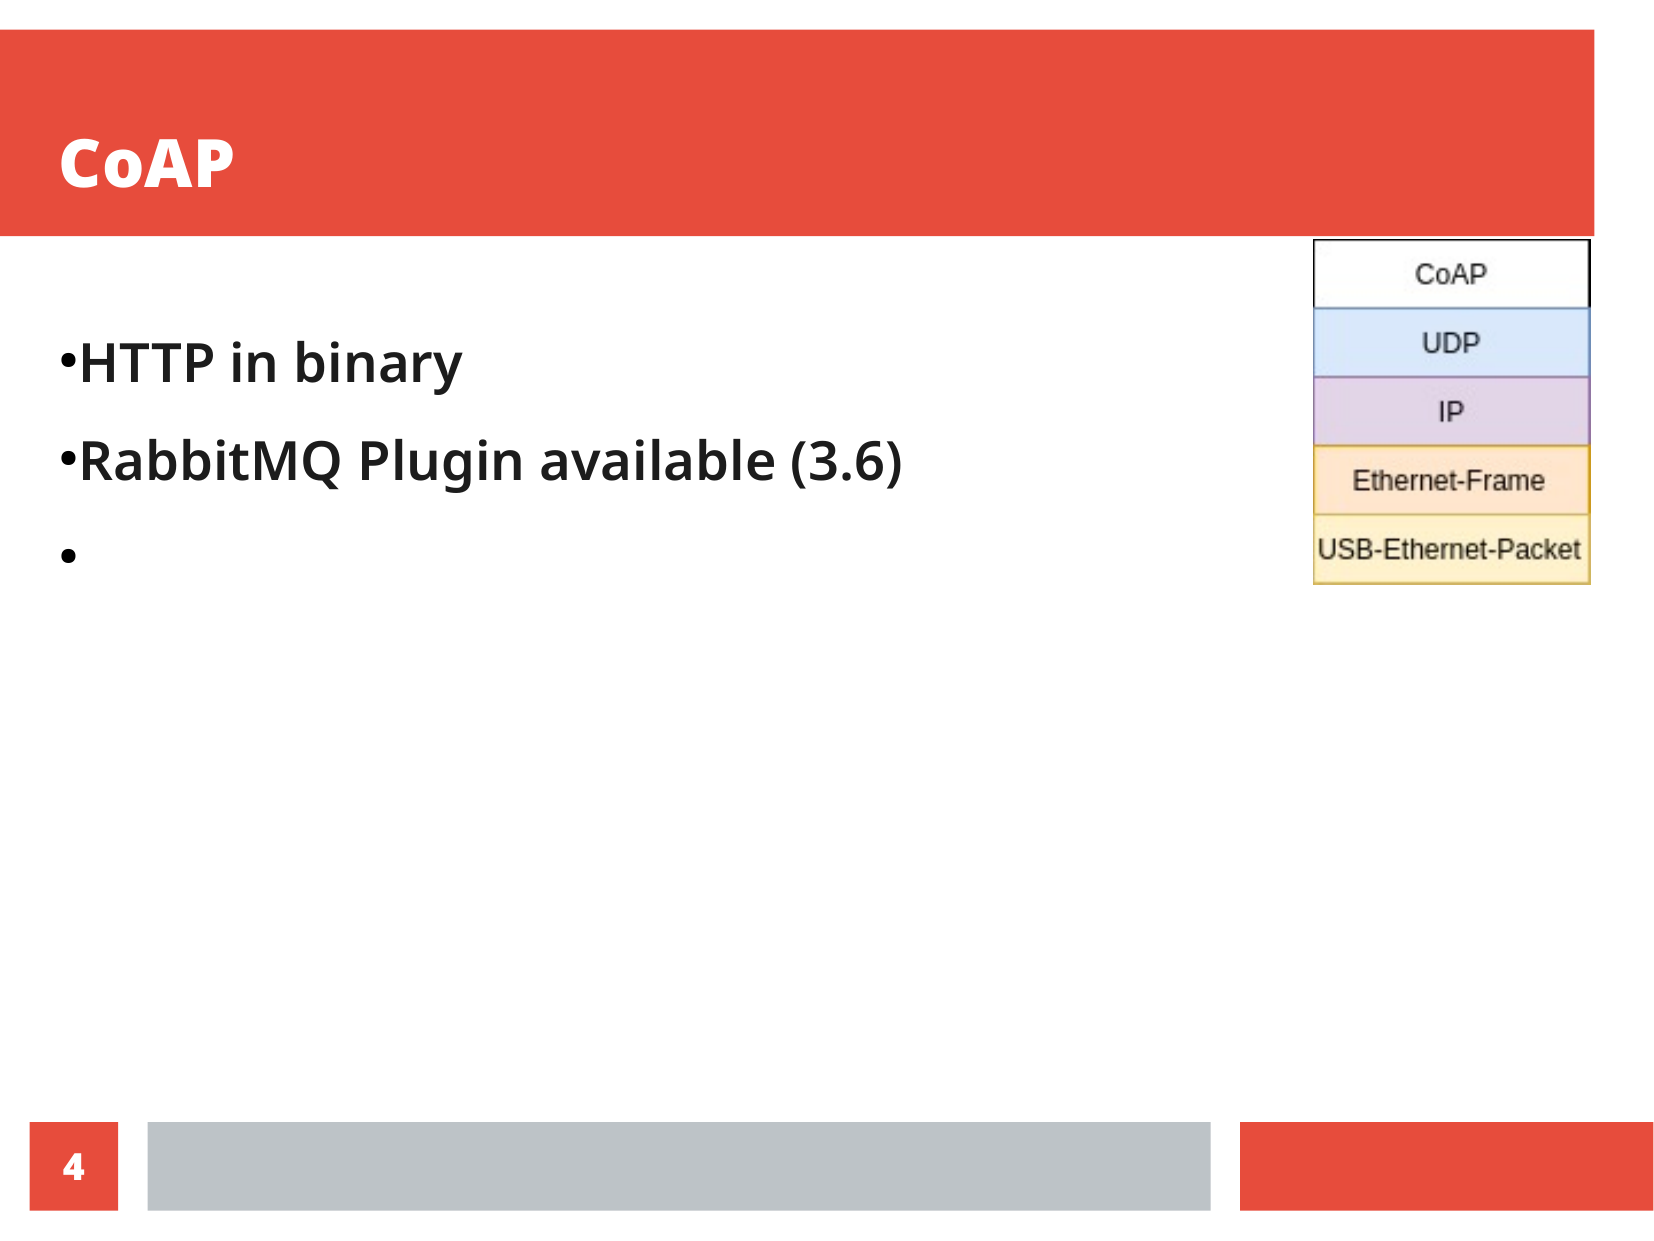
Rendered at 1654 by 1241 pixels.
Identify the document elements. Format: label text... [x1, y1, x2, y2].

title CoAP [59, 59, 1595, 207]
picture [1313, 239, 1591, 586]
list HTTP in binary RabbitMQ Plugin available (3.6) [59, 324, 1565, 1093]
